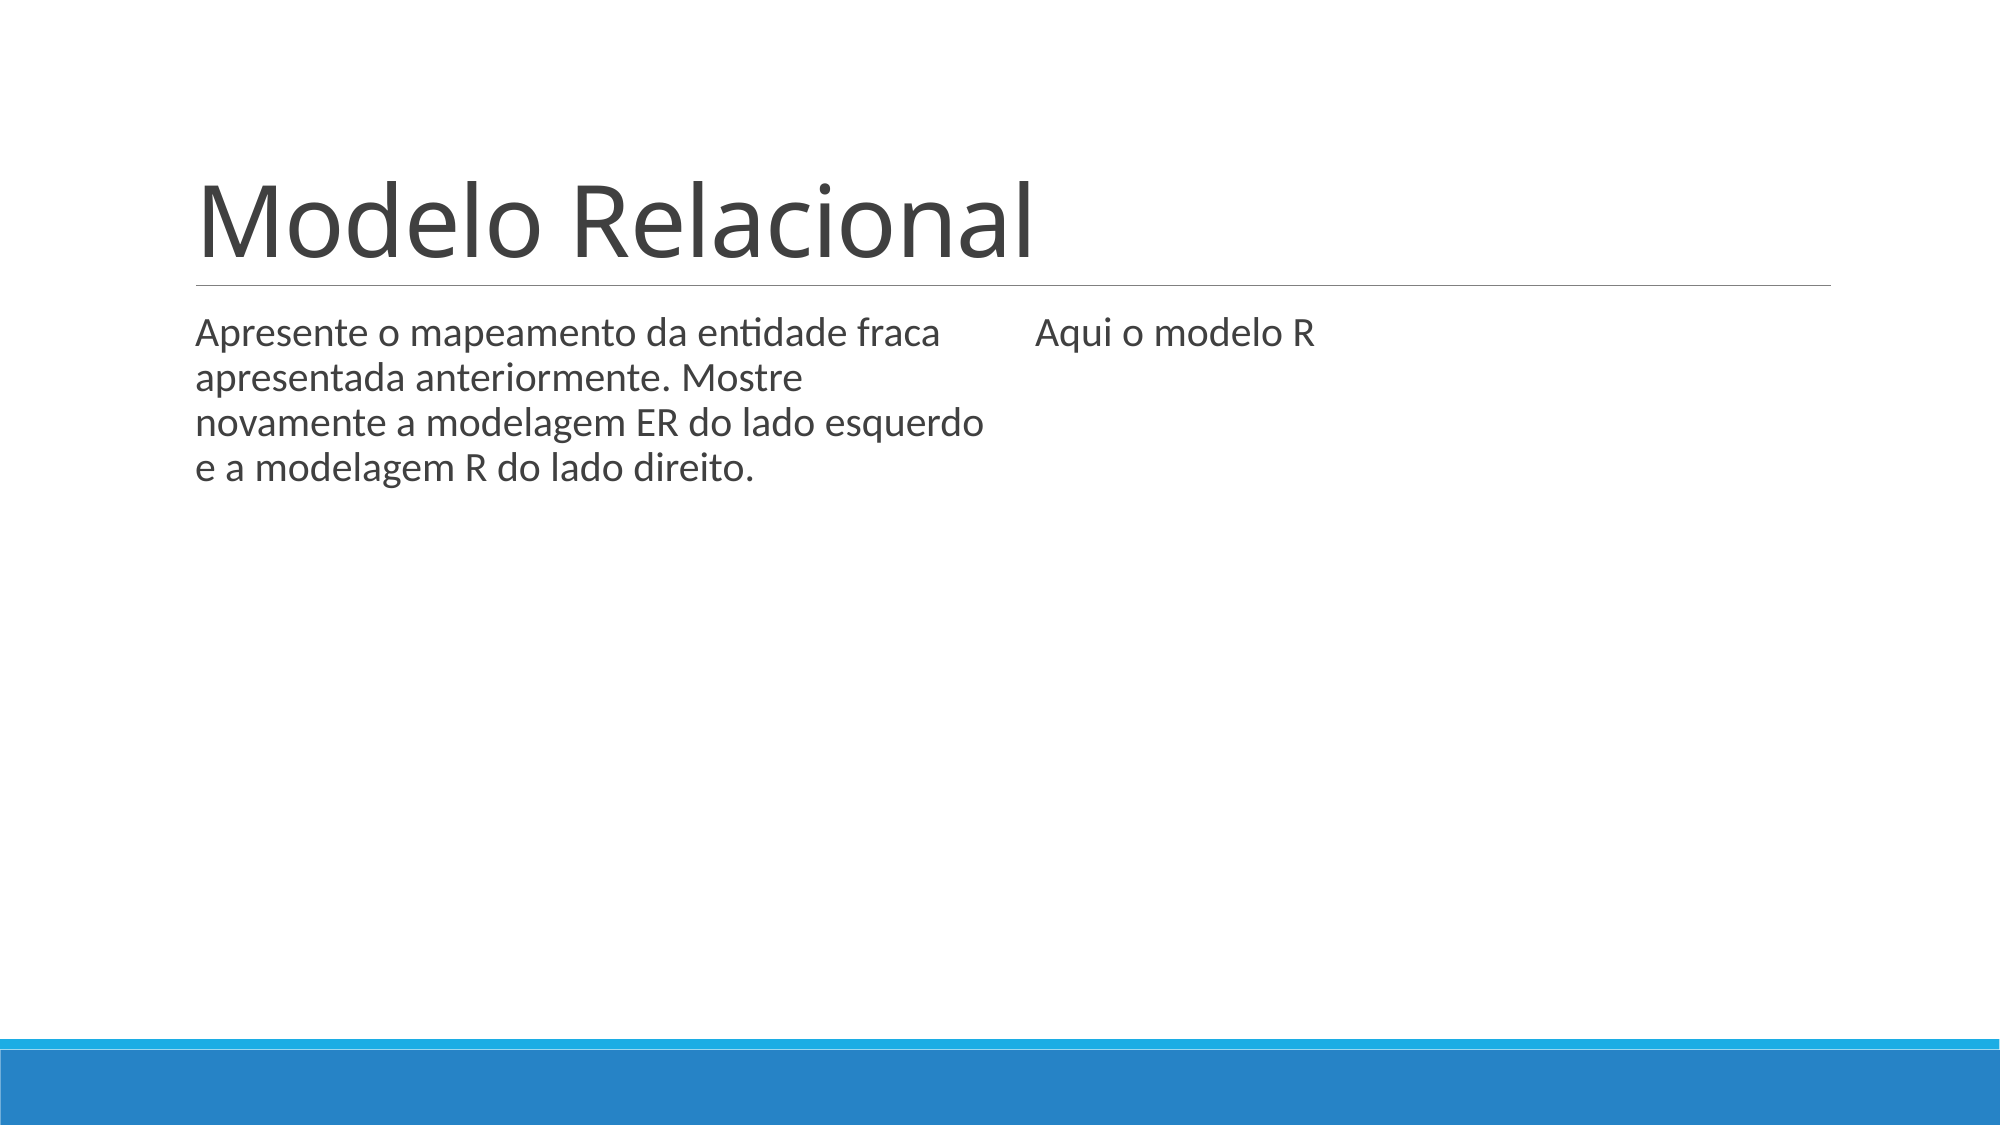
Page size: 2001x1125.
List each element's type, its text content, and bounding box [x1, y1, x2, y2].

title Modelo Relacional [180, 47, 1830, 285]
list Apresente o mapeamento da entidade fraca apresentada anteriormente. Mostre novamente a modelagem ER do lado esquerdo e a modelagem R do lado direito. [180, 302, 990, 963]
list Aqui o modelo R [1020, 302, 1830, 963]
